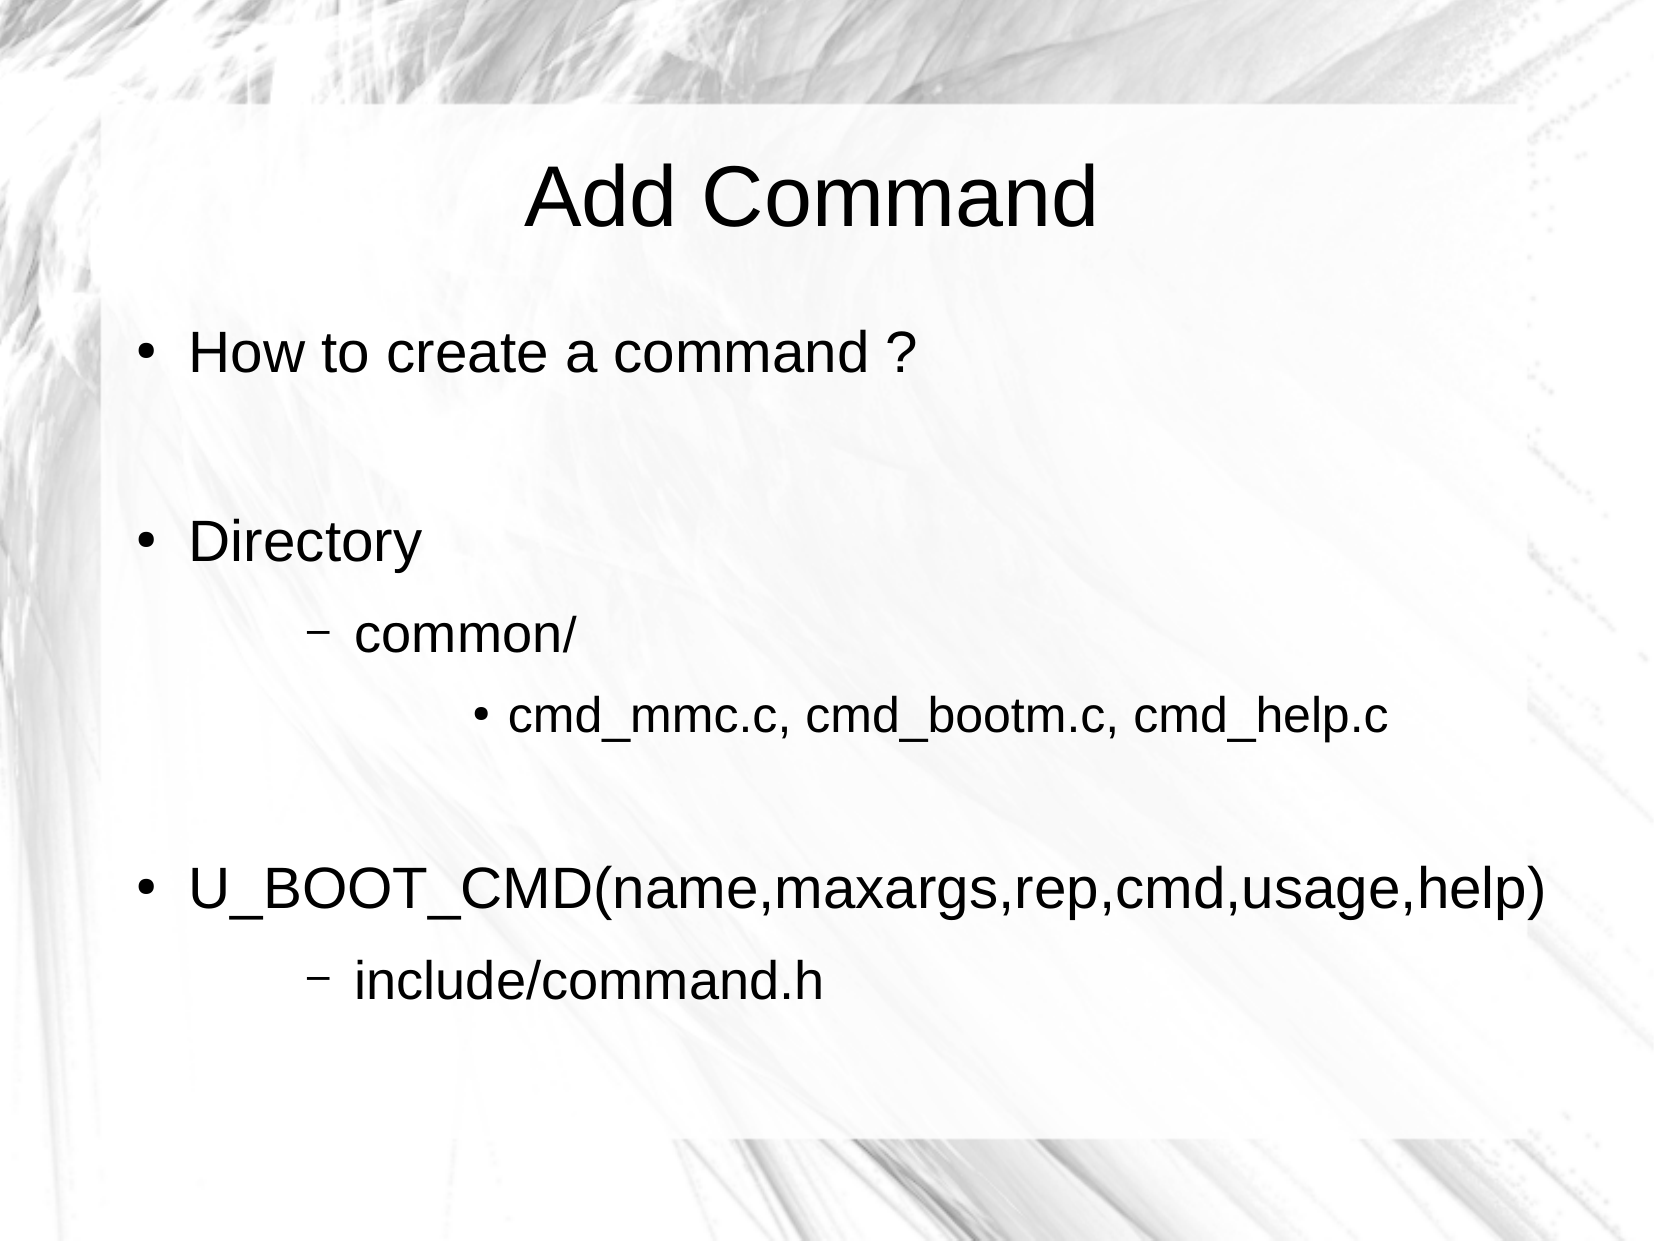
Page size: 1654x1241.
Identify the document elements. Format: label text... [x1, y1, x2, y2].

picture [0, 0, 1654, 1241]
list How to create a command ? Directory common/ cmd_mmc.c, cmd_bootm.c, cmd_help.c U_BOOT_CMD(name,maxargs,rep,cmd,usage,help) include/command.h [118, 319, 1571, 1039]
title Add Command [118, 112, 1506, 281]
